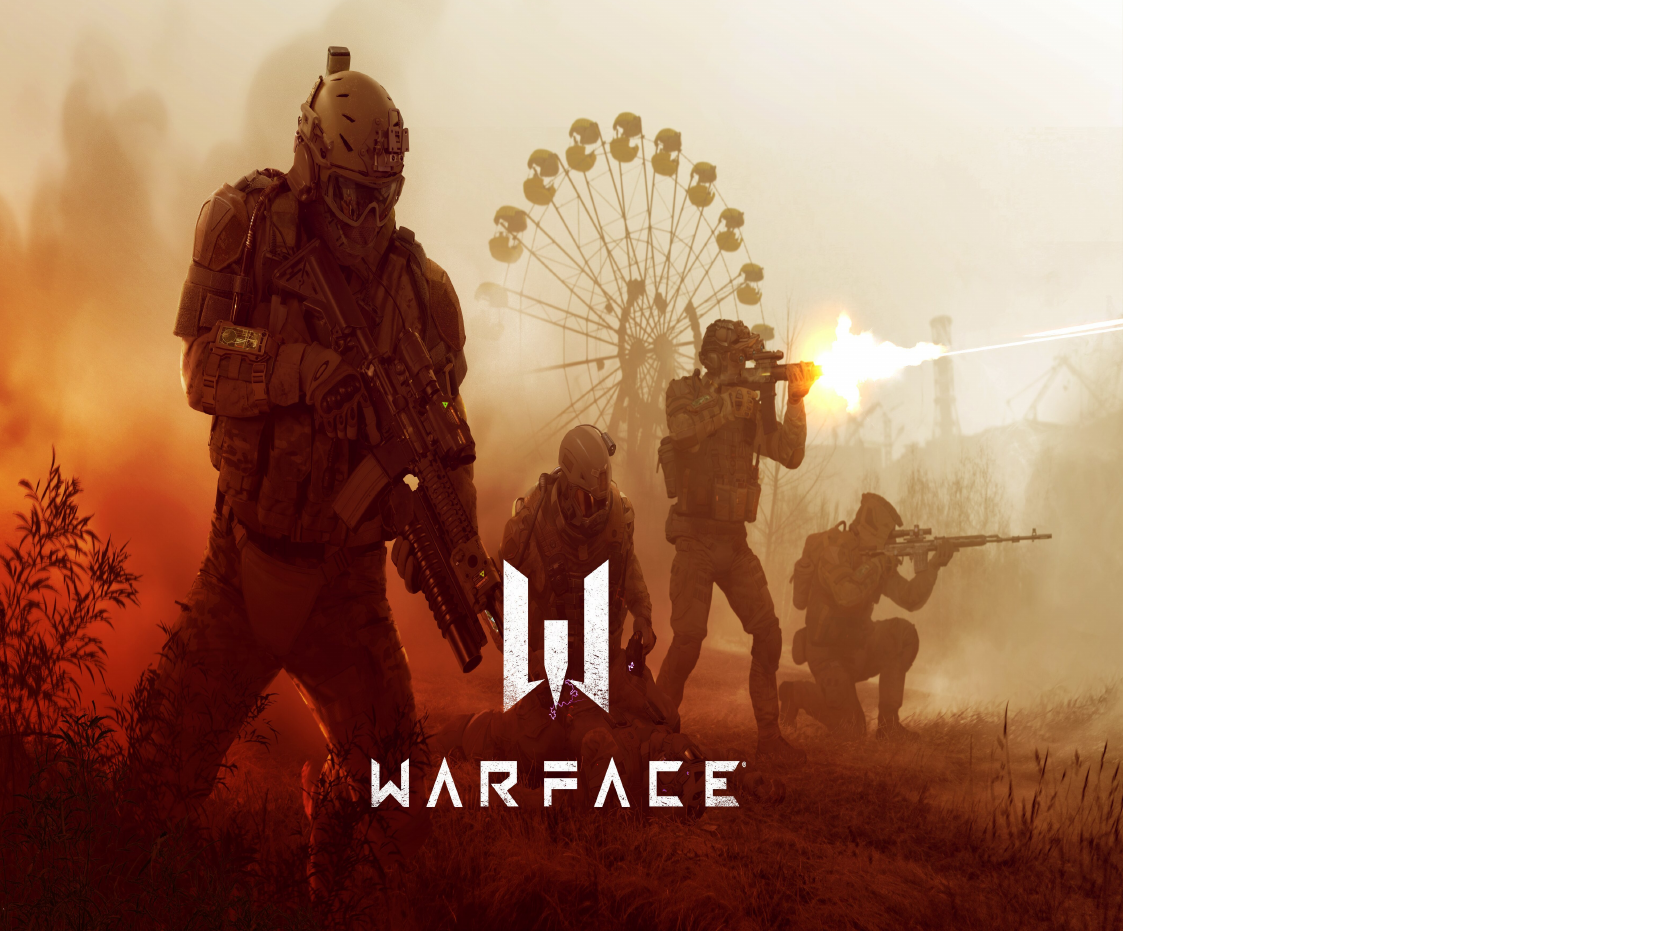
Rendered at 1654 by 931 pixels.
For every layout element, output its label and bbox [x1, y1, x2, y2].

picture [0, 0, 1123, 931]
